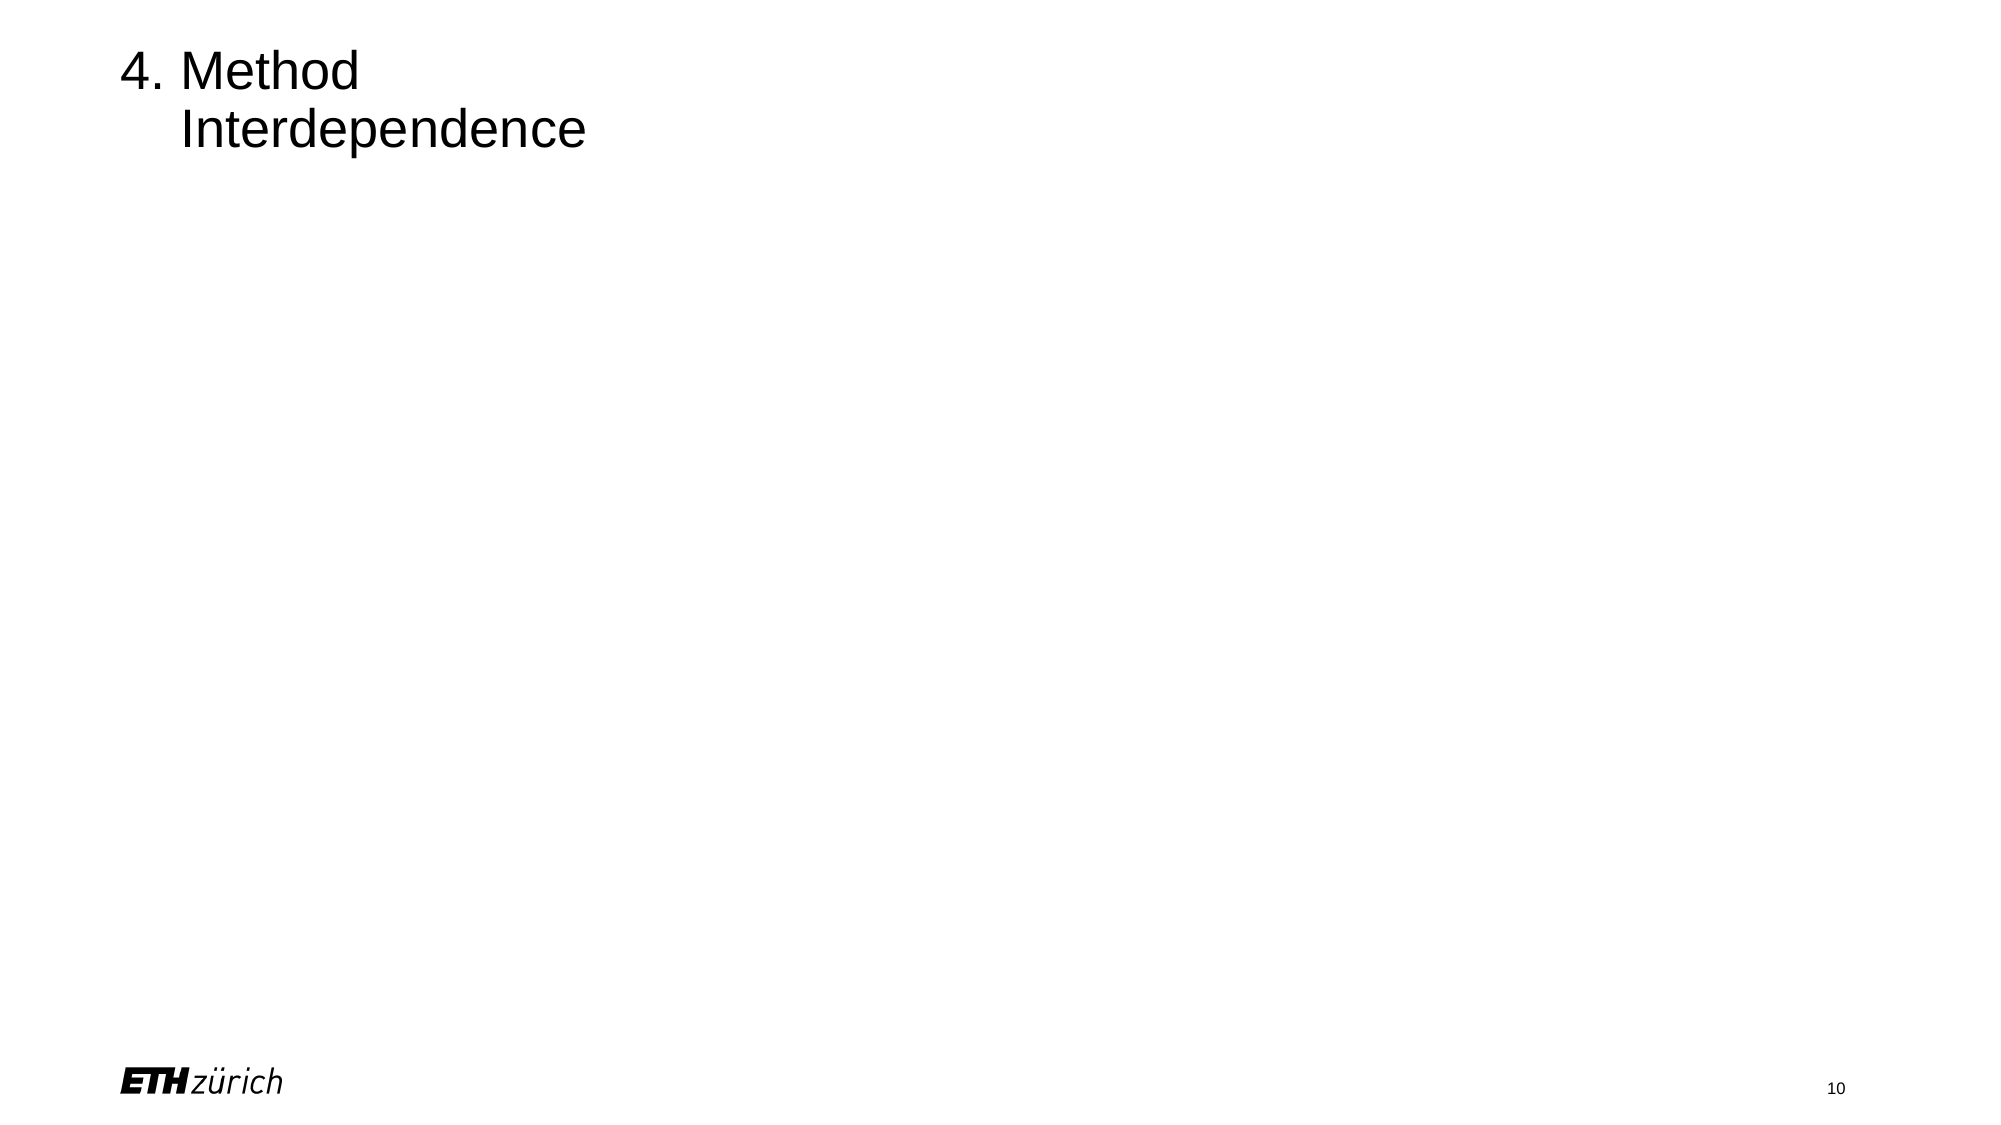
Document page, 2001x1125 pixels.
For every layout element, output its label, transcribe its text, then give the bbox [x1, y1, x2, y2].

title 4. Method Interdependence [120, 42, 1880, 191]
slide_number 10 [1827, 1069, 1880, 1106]
